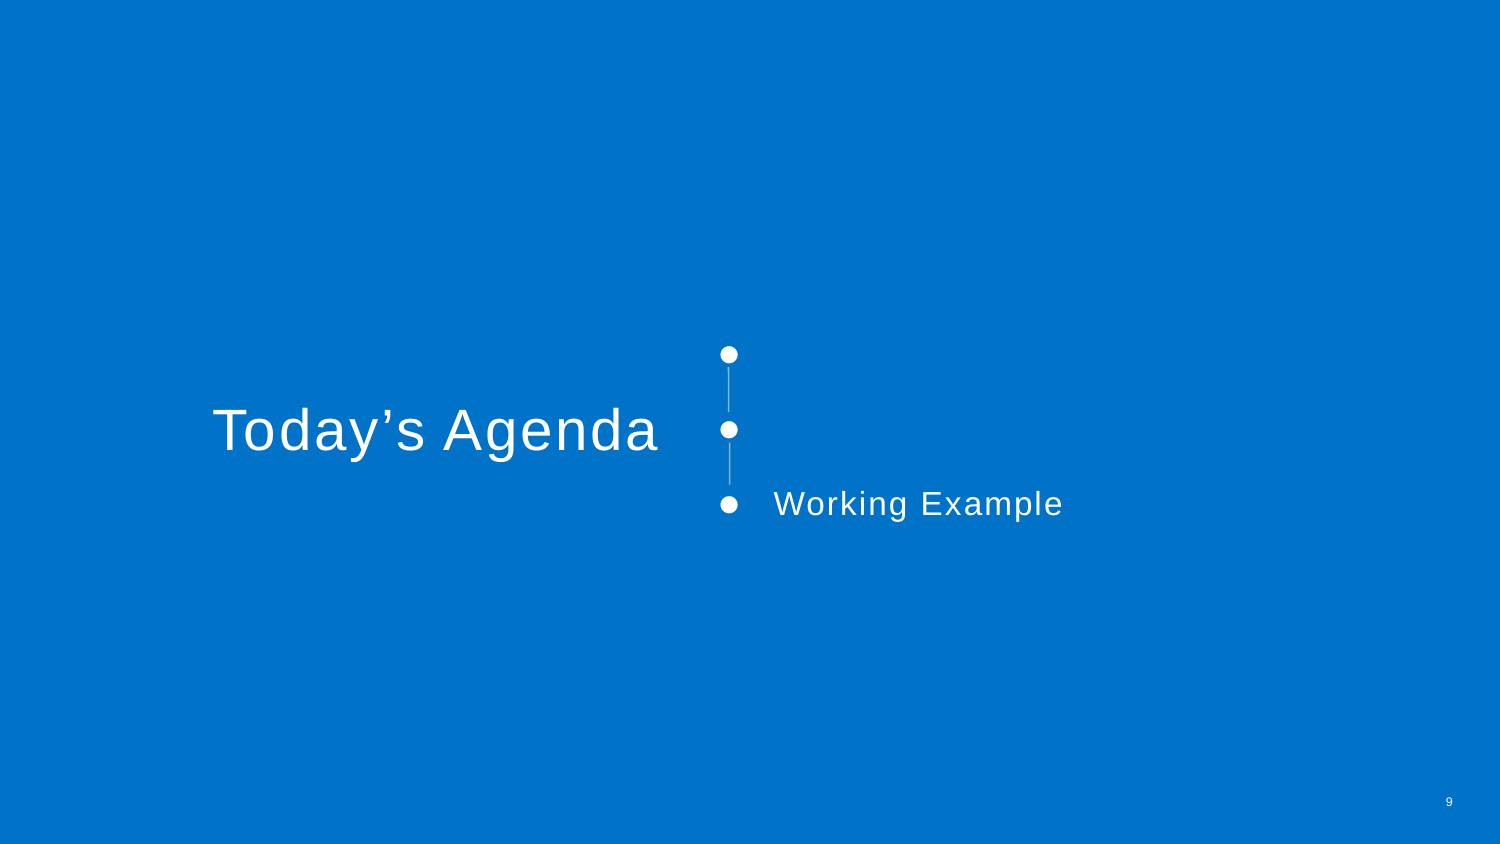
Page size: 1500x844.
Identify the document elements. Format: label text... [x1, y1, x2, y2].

slide_number <number> [1399, 793, 1453, 827]
title Today’s Agenda [118, 400, 702, 462]
text_box Working Example [702, 315, 1453, 530]
